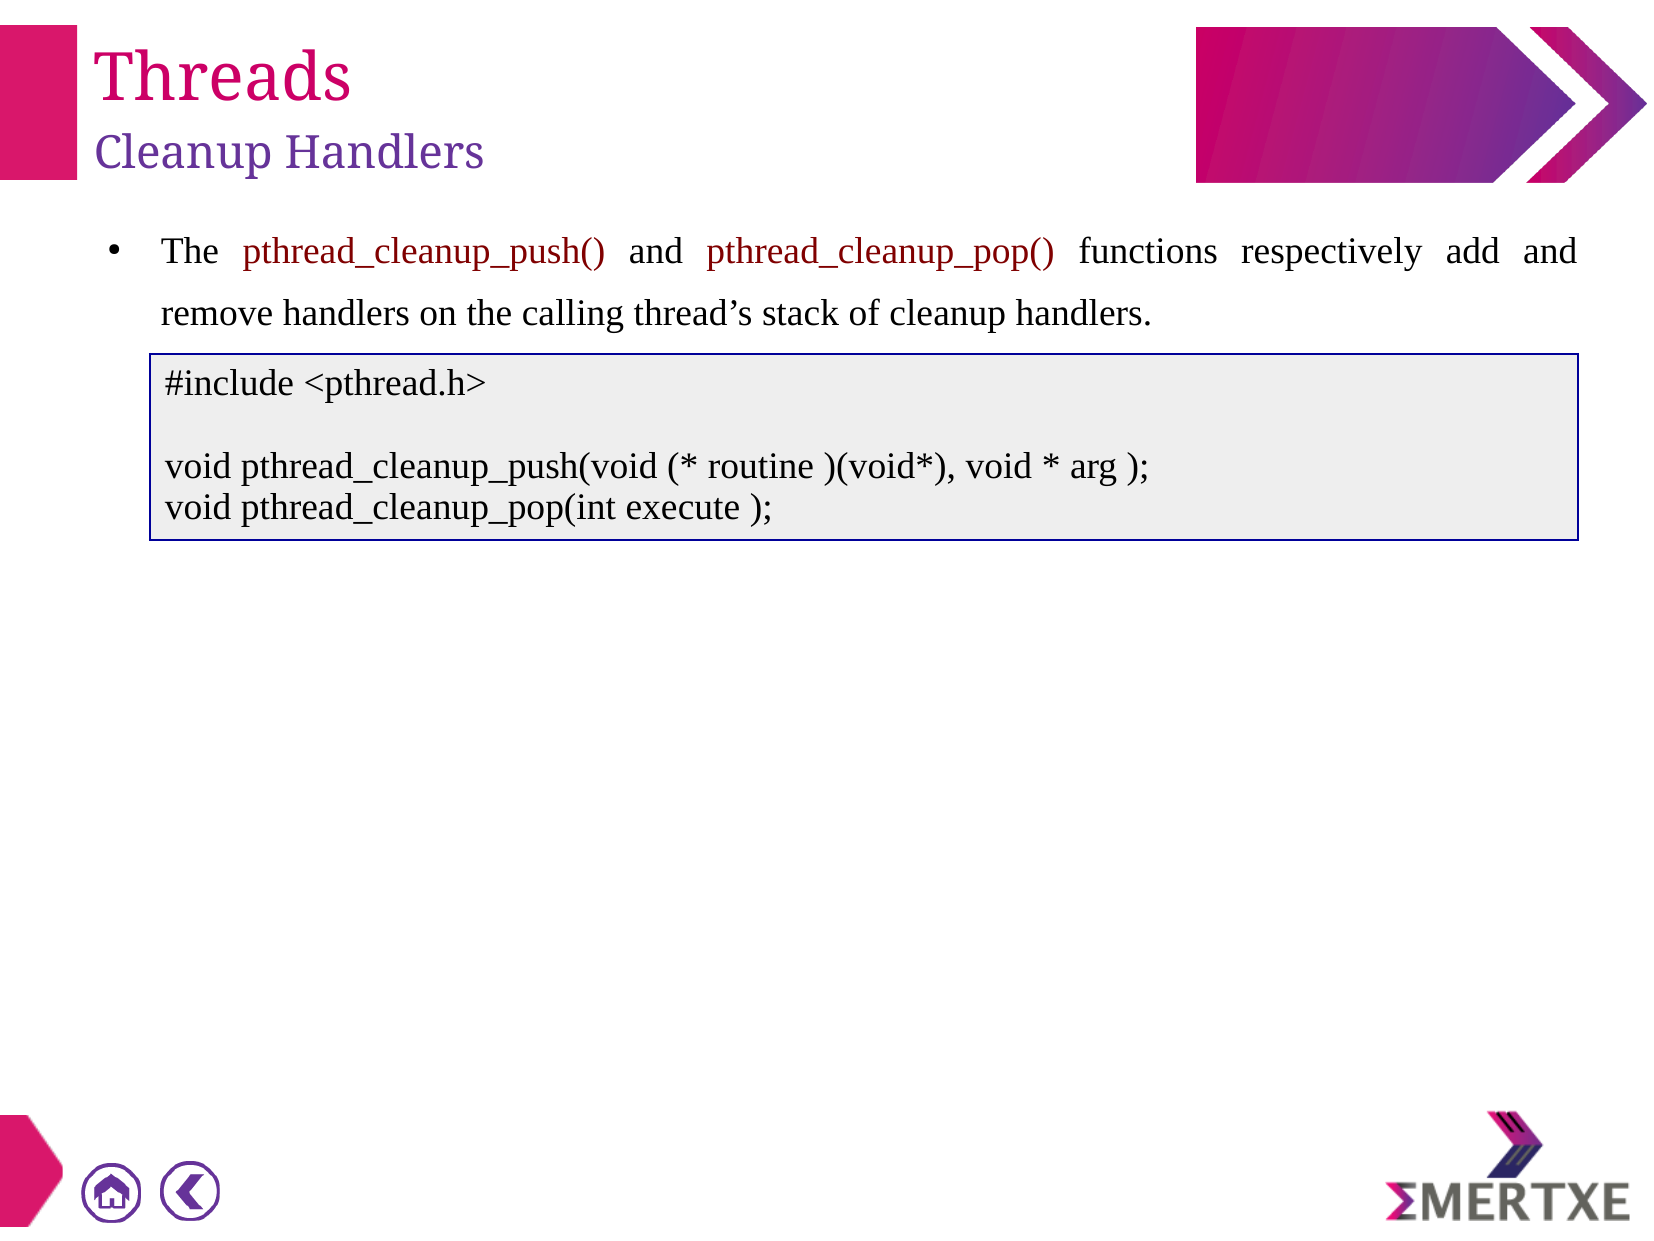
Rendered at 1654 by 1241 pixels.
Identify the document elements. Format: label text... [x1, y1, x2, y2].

table_header #include <pthread.h> void pthread_cleanup_push(void (* routine )(void*), void * arg ); void pthread_cleanup_pop(int execute ); [151, 355, 1577, 539]
picture [160, 1161, 220, 1221]
list The pthread_cleanup_push() and pthread_cleanup_pop() functions respectively add and remove handlers on the calling thread’s stack of cleanup handlers. [90, 209, 1579, 1096]
picture [81, 1163, 141, 1223]
picture [1385, 1107, 1631, 1221]
title Threads Cleanup Handlers [93, 2, 1571, 209]
picture [1571, 27, 1647, 183]
